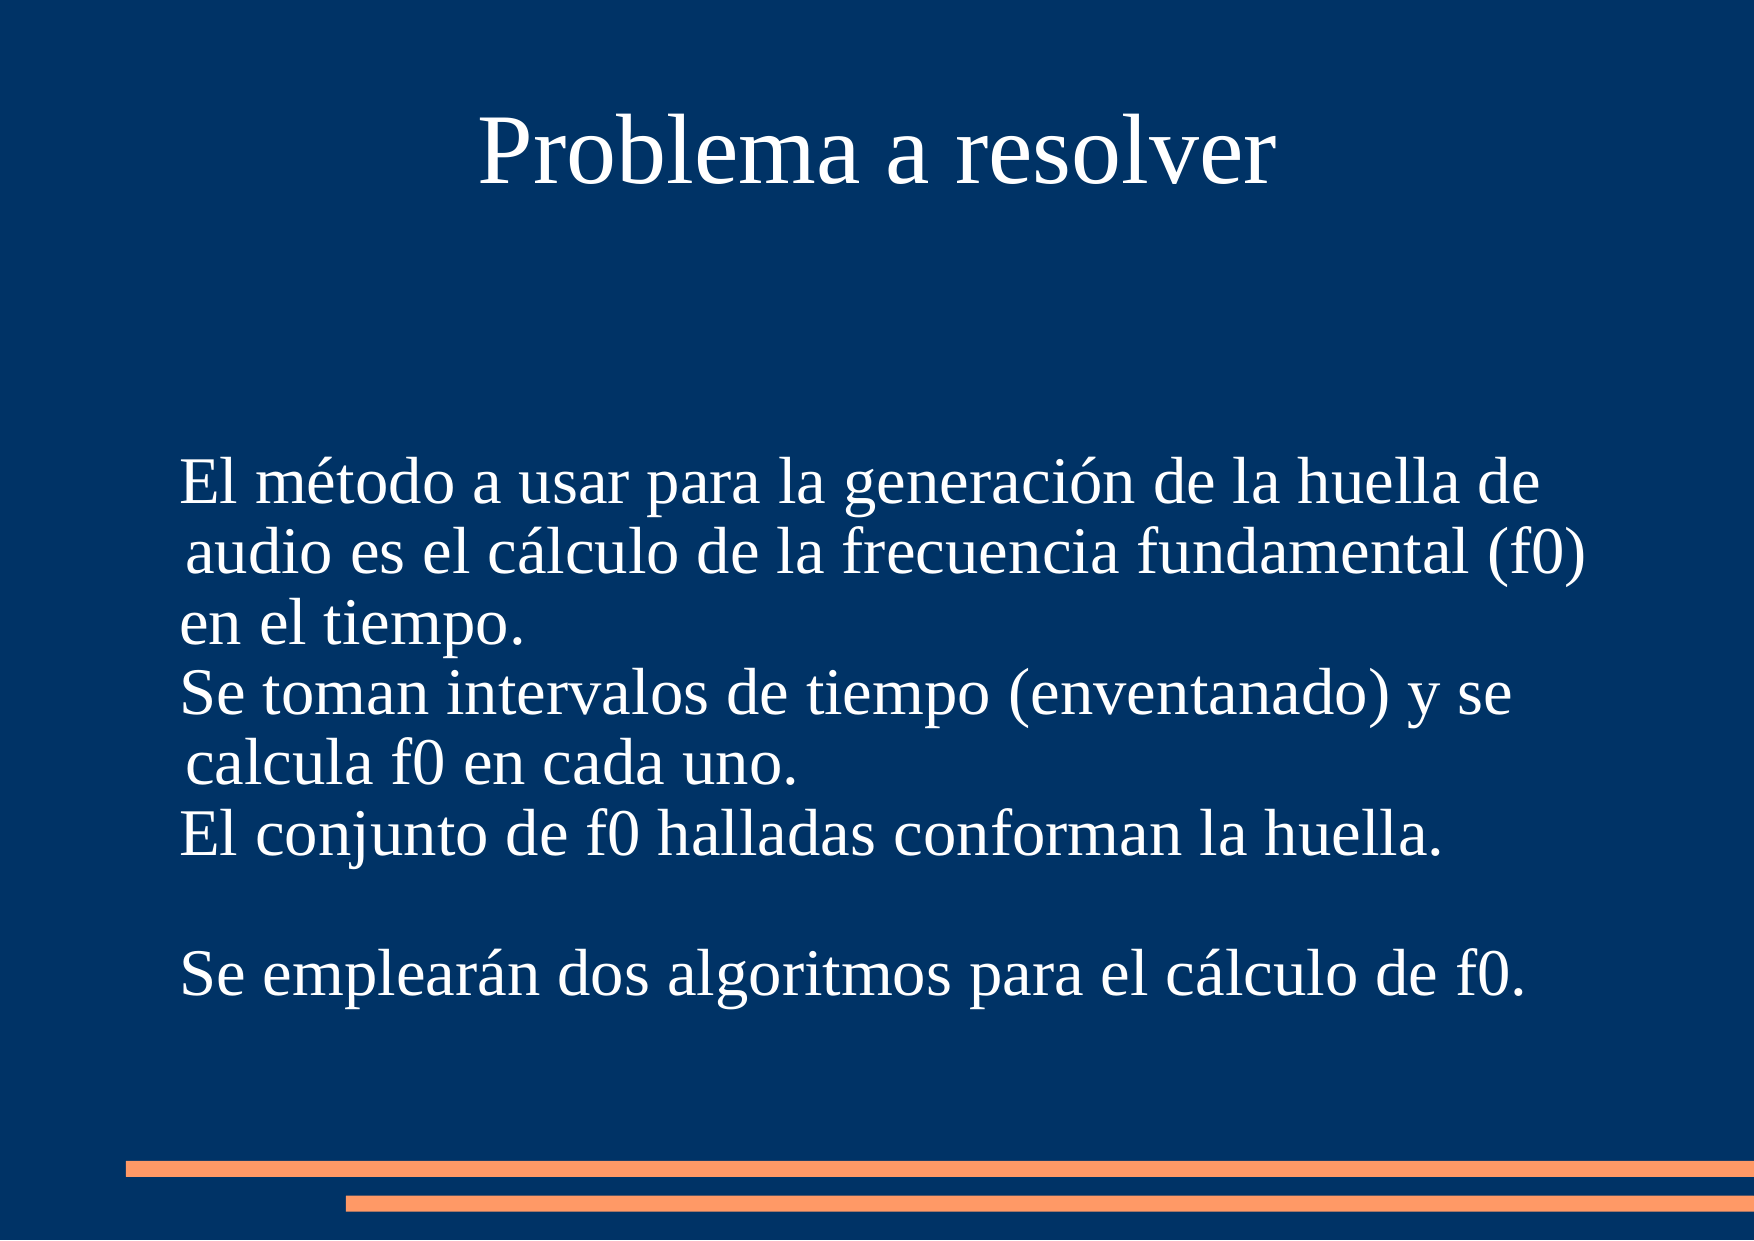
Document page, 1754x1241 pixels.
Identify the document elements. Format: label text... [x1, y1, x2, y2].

title Problema a resolver [128, 53, 1627, 246]
subtitle El método a usar para la generación de la huella de audio es el cálculo de la frecuencia fundamental (f0) en el tiempo. Se toman intervalos de tiempo (enventanado) y se calcula f0 en cada uno. El conjunto de f0 halladas conforman la huella. Se emplearán dos algoritmos para el cálculo de f0. [128, 329, 1656, 1125]
